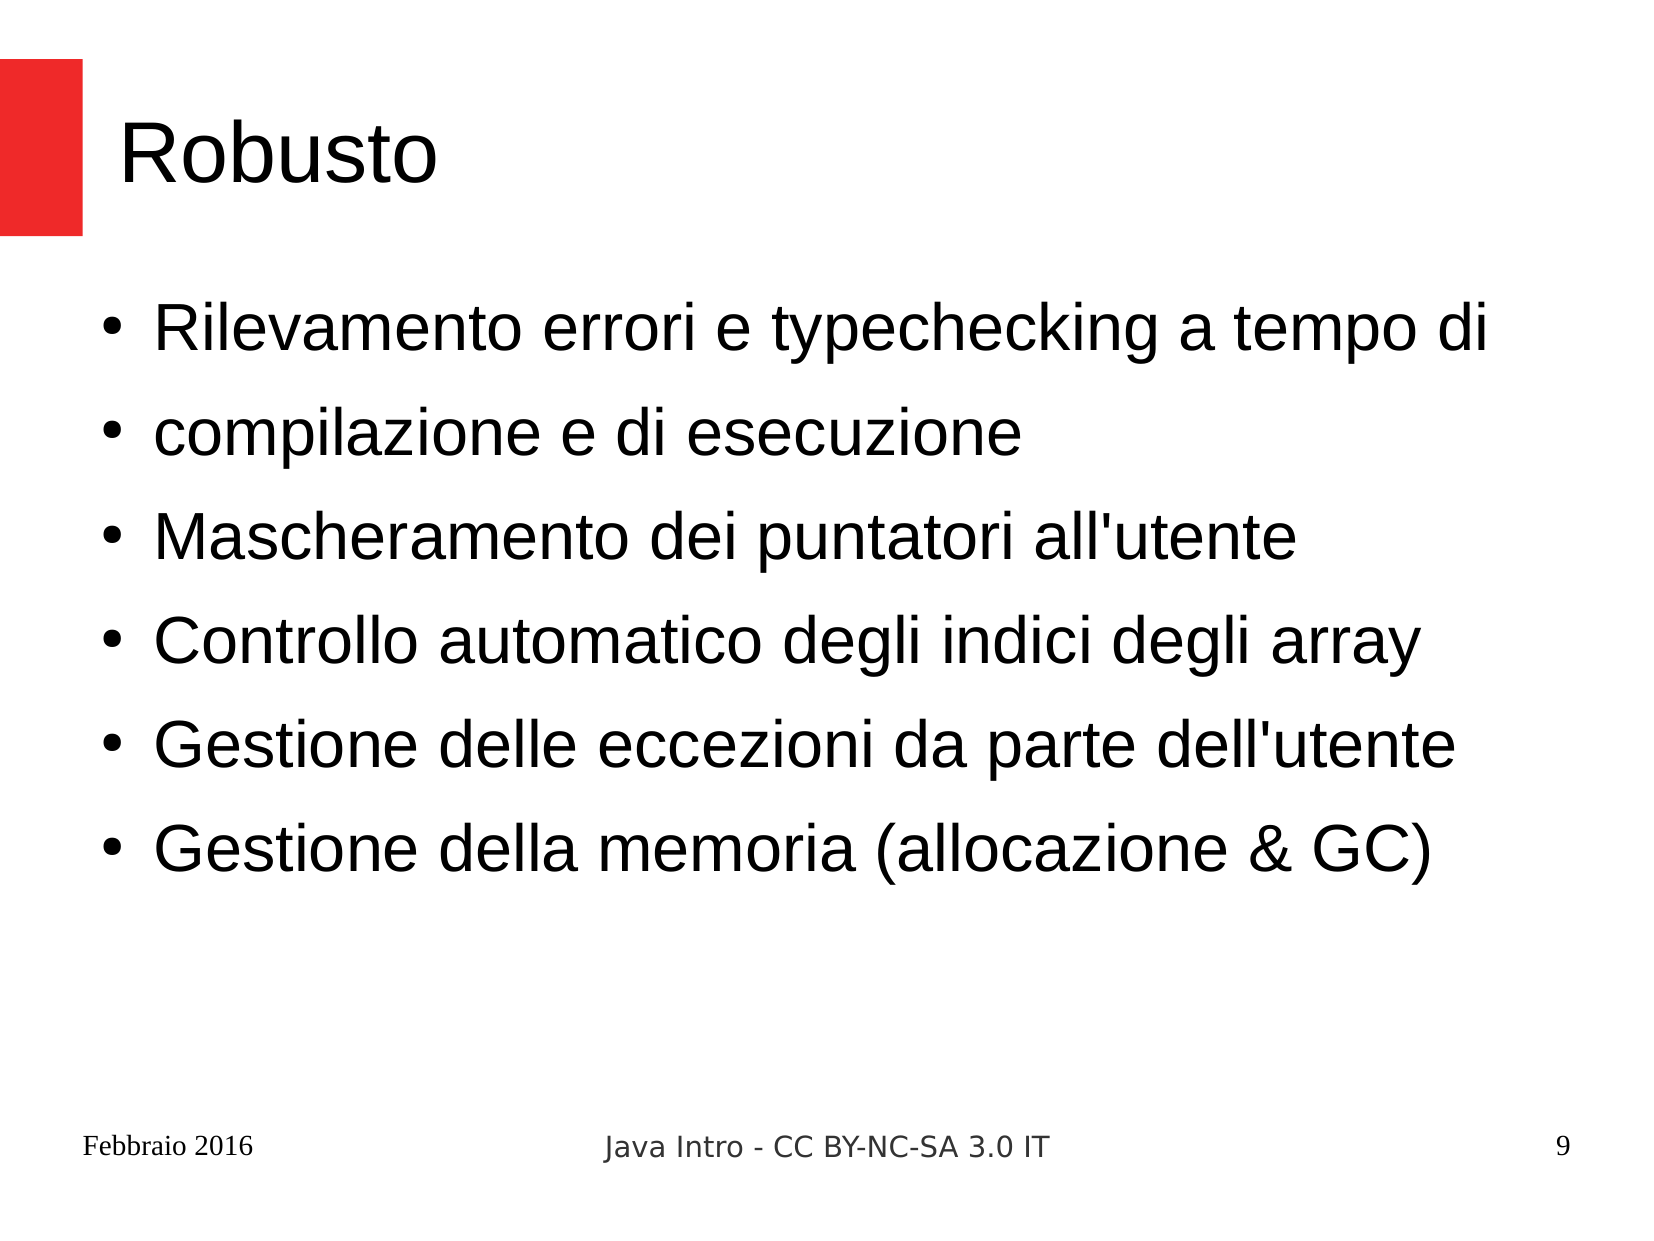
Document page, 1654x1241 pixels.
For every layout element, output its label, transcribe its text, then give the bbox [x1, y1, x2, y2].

list Rilevamento errori e typechecking a tempo di compilazione e di esecuzione Mascheramento dei puntatori all'utente Controllo automatico degli indici degli array Gestione delle eccezioni da parte dell'utente Gestione della memoria (allocazione & GC) [82, 290, 1571, 1010]
title Robusto [118, 49, 1607, 257]
